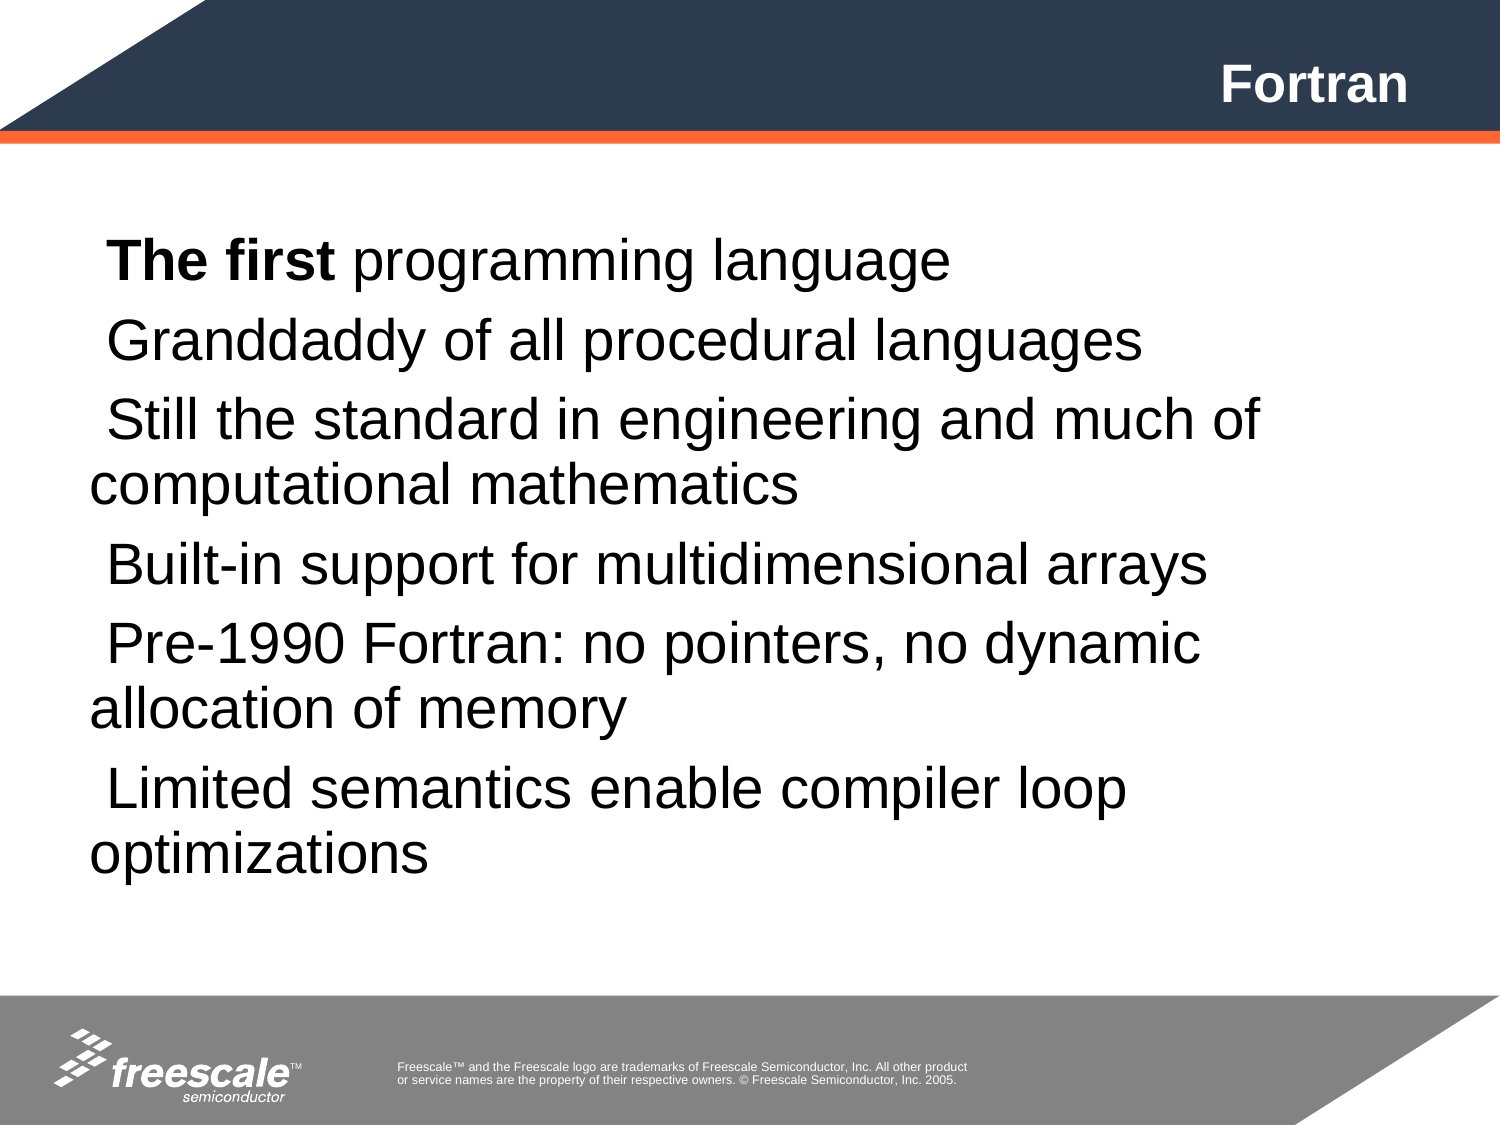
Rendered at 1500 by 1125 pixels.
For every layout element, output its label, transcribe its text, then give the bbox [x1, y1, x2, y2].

list The first programming language Granddaddy of all procedural languages Still the standard in engineering and much of computational mathematics Built-in support for multidimensional arrays Pre-1990 Fortran: no pointers, no dynamic allocation of memory Limited semantics enable compiler loop optimizations [75, 224, 1426, 1023]
title Fortran [75, 27, 1426, 146]
